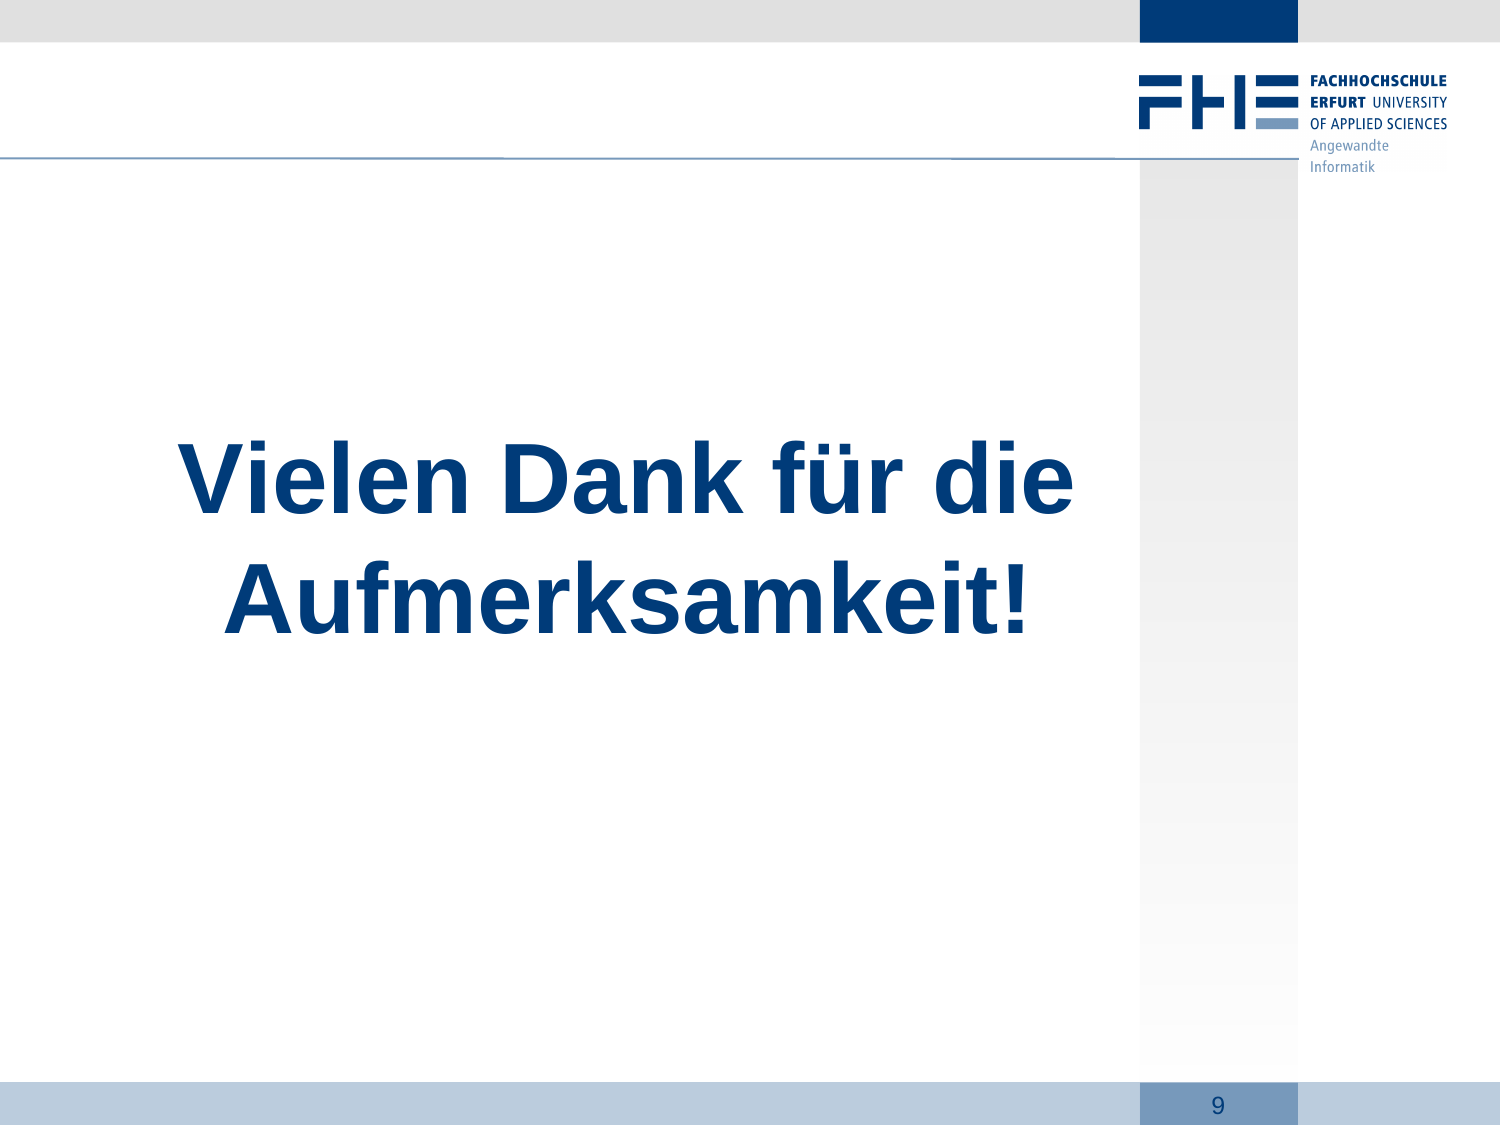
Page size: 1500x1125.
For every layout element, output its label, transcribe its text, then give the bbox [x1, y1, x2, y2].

picture [1139, 75, 1447, 172]
list Vielen Dank für die Aufmerksamkeit! [53, 172, 1146, 1083]
